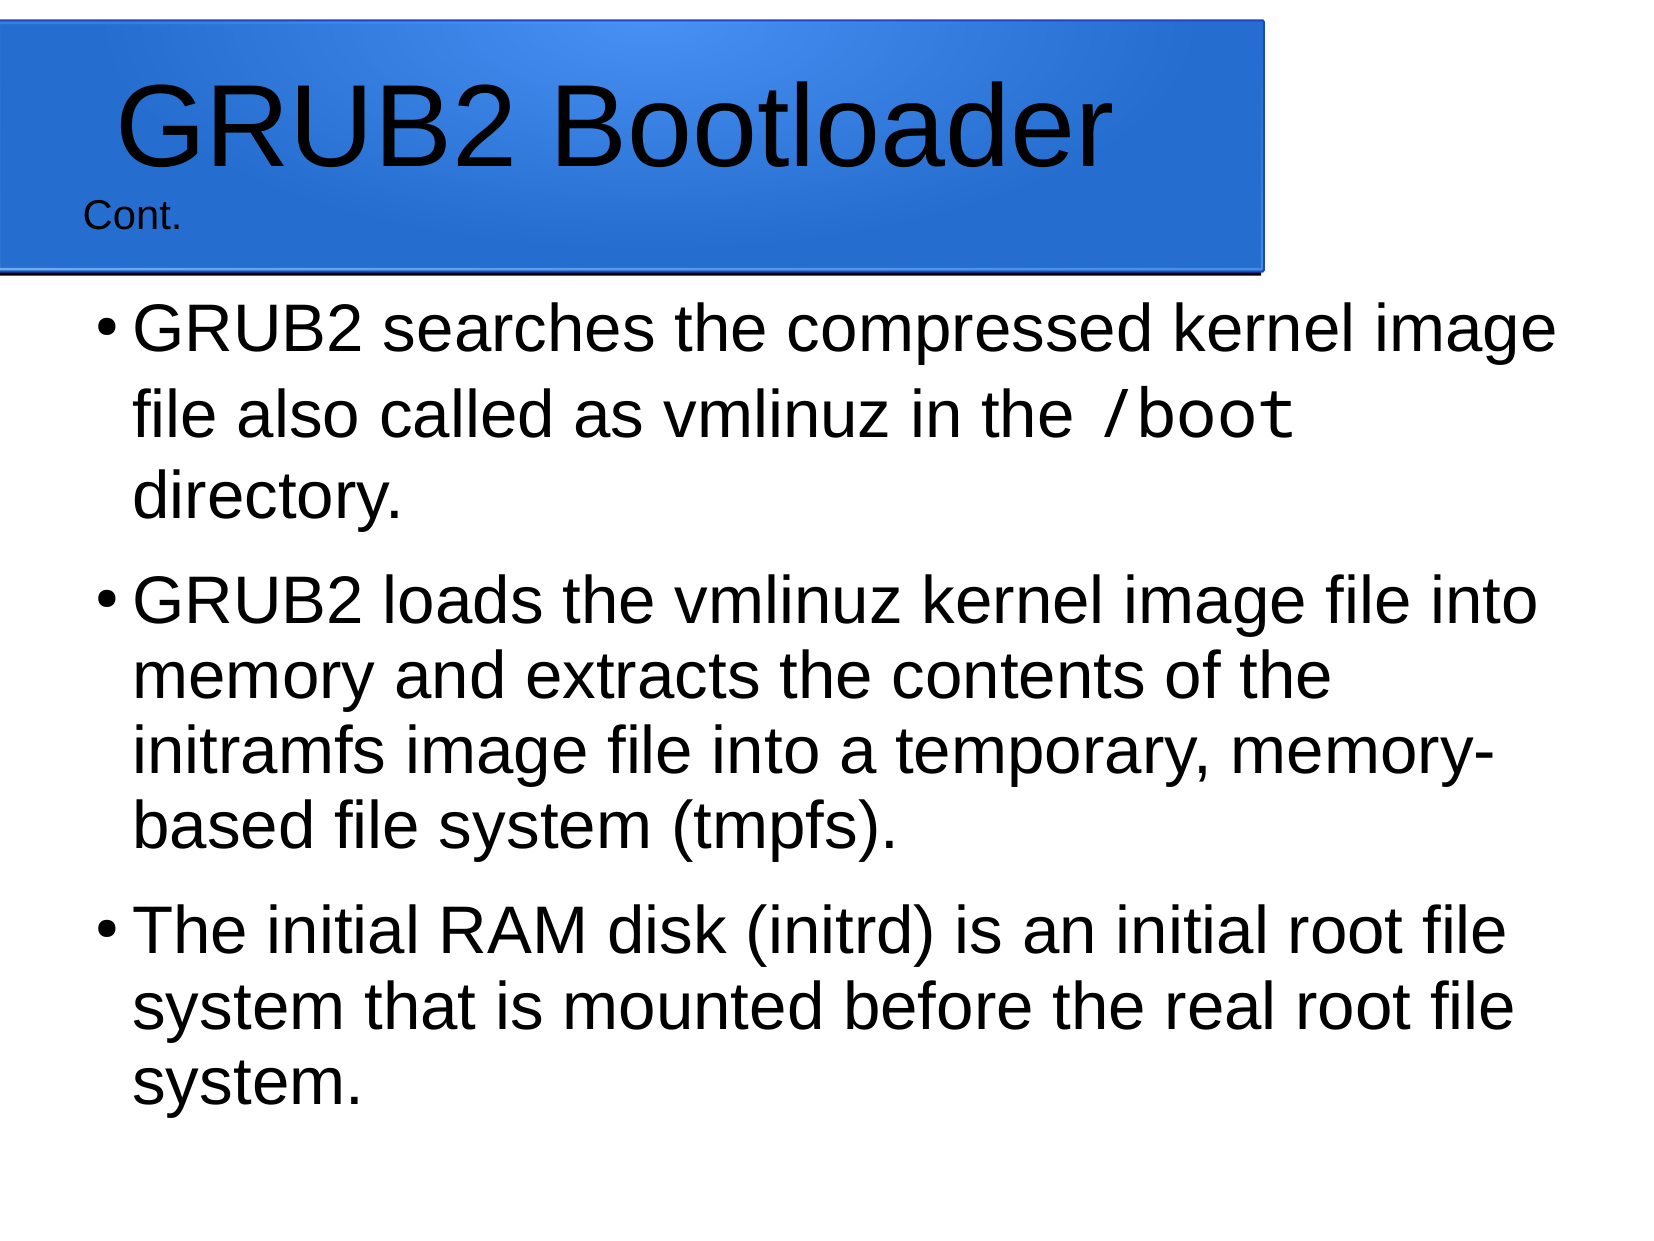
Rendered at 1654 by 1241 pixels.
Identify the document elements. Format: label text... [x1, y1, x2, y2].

title GRUB2 Bootloader Cont. [82, 47, 1235, 252]
list GRUB2 searches the compressed kernel image file also called as vmlinuz in the /boot directory. GRUB2 loads the vmlinuz kernel image file into memory and extracts the contents of the initramfs image file into a temporary, memory-based file system (tmpfs). The initial RAM disk (initrd) is an initial root file system that is mounted before the real root file system. [82, 290, 1571, 1126]
